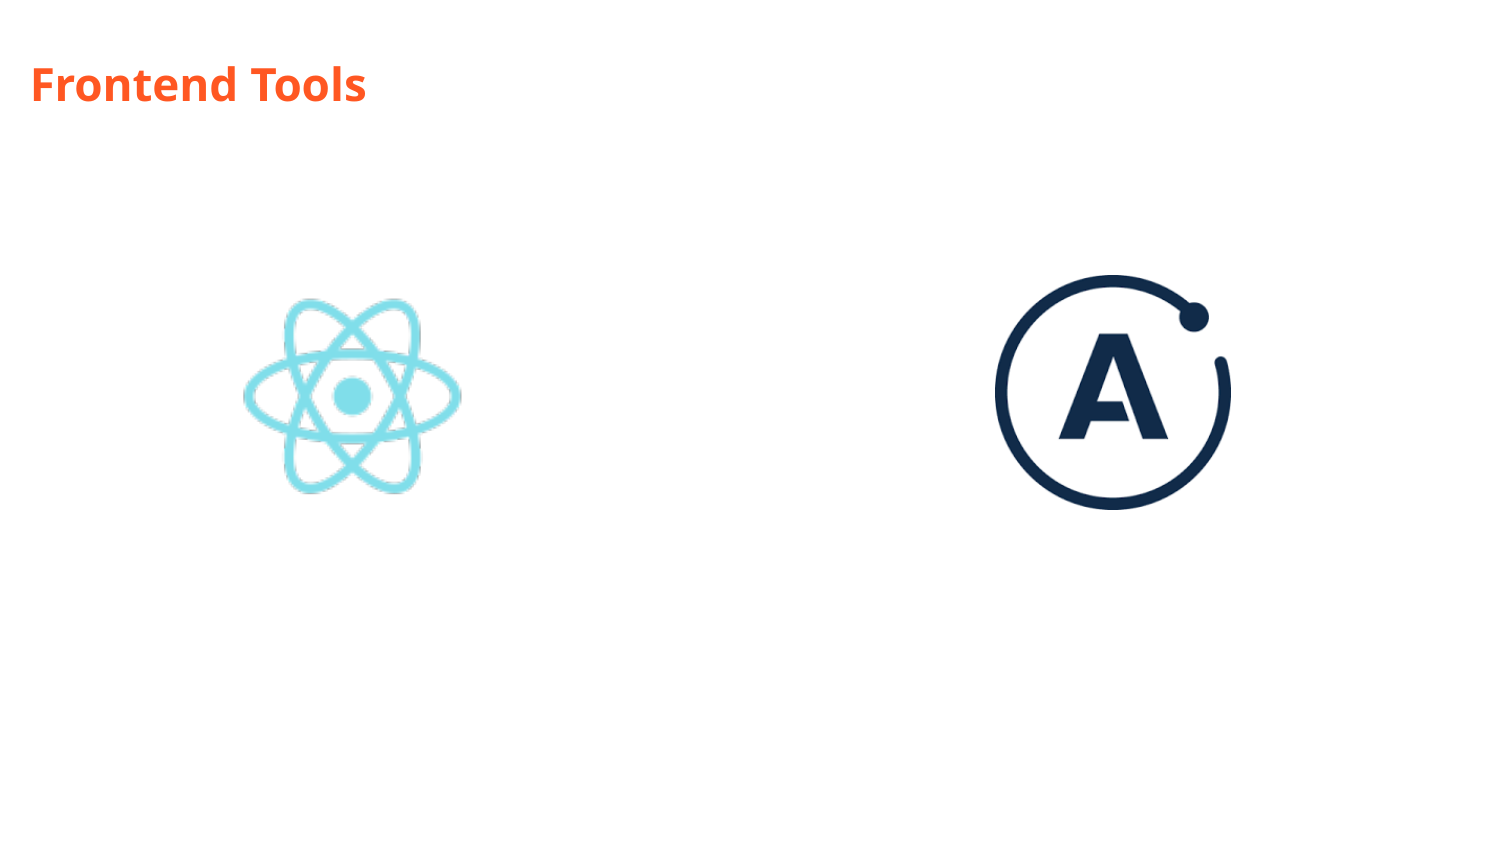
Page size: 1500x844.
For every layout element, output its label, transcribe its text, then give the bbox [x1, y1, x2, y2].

picture [240, 284, 466, 511]
picture [995, 275, 1231, 511]
text_box Frontend Tools [15, 45, 466, 136]
